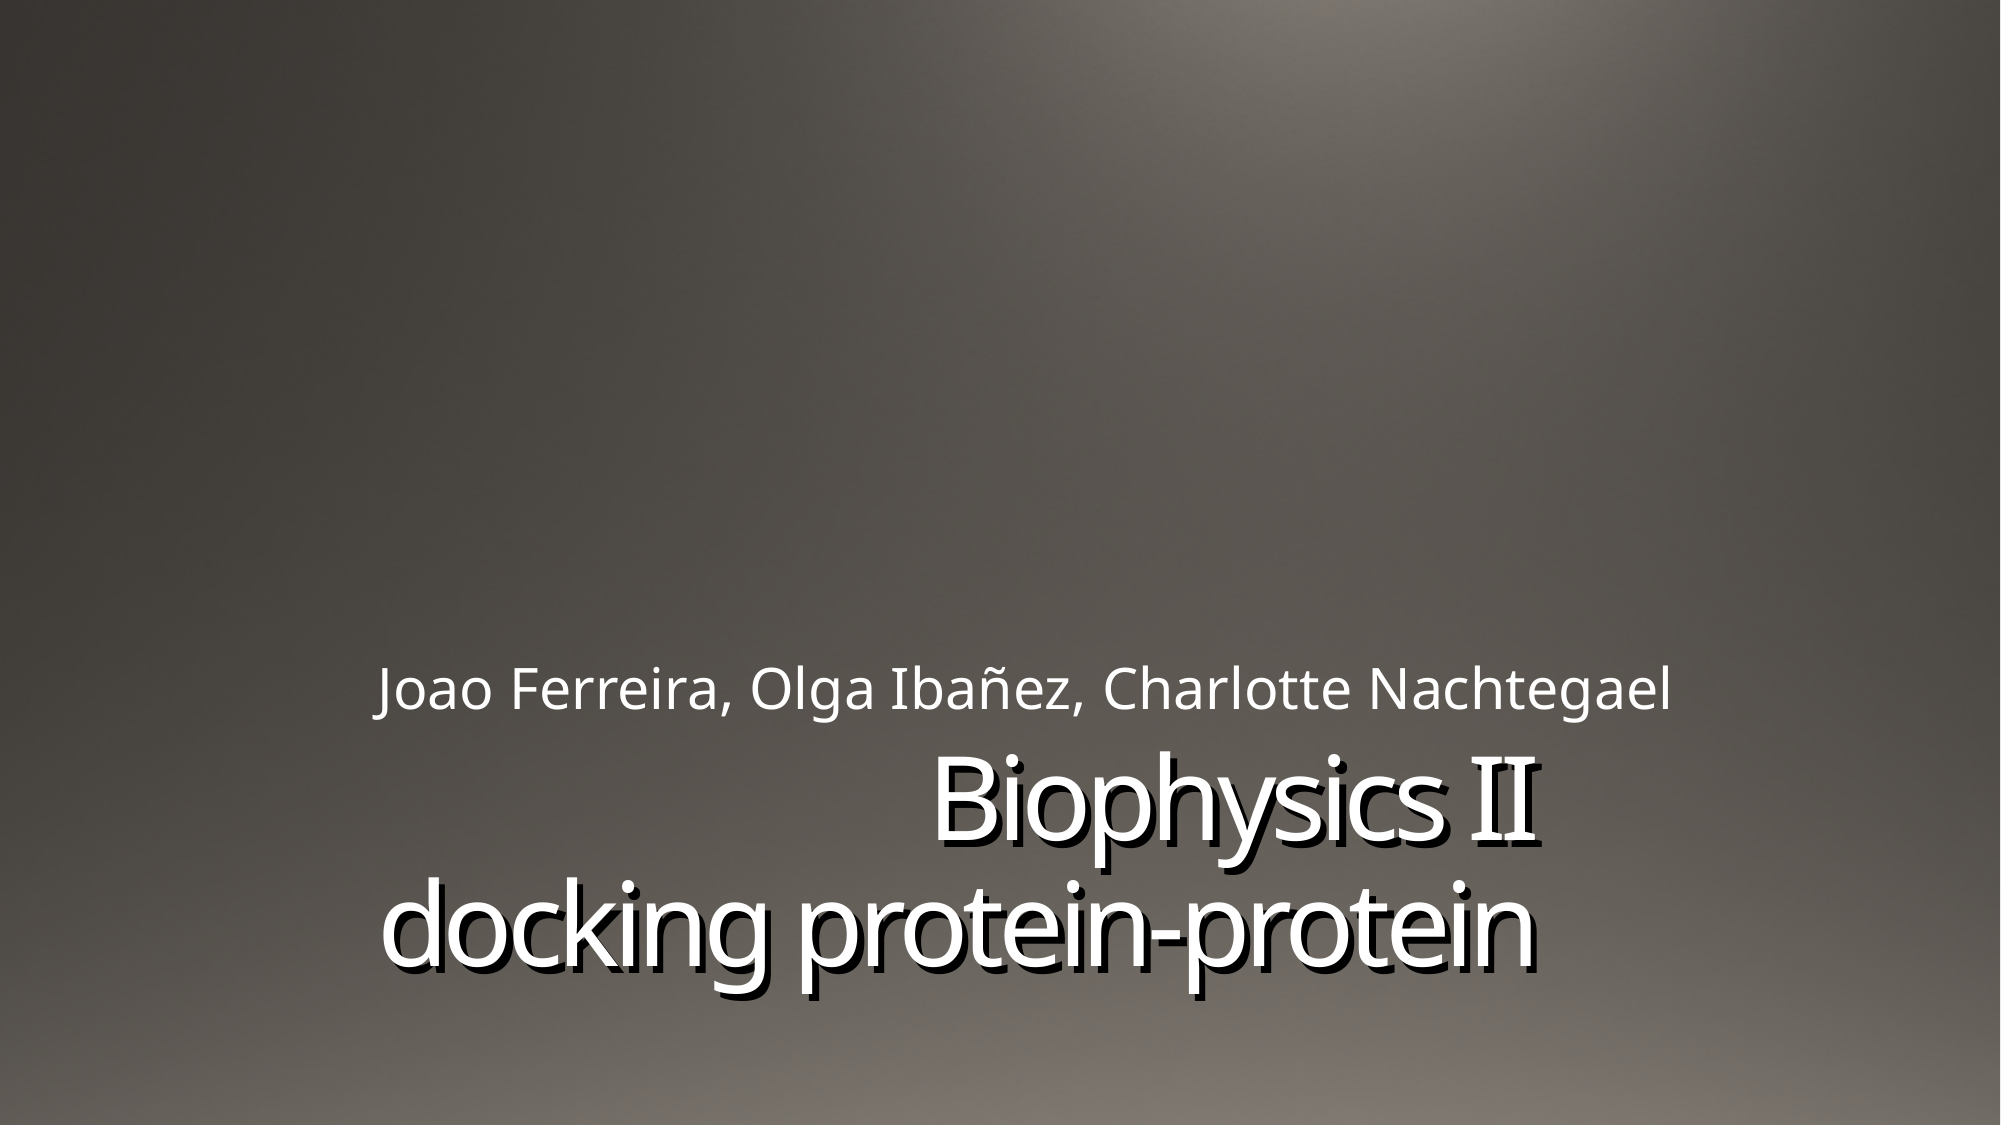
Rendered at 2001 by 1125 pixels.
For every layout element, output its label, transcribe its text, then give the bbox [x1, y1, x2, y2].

subtitle Joao Ferreira, Olga Ibañez, Charlotte Nachtegael [362, 606, 1863, 730]
title Biophysics II docking protein-protein [362, 732, 1863, 1002]
